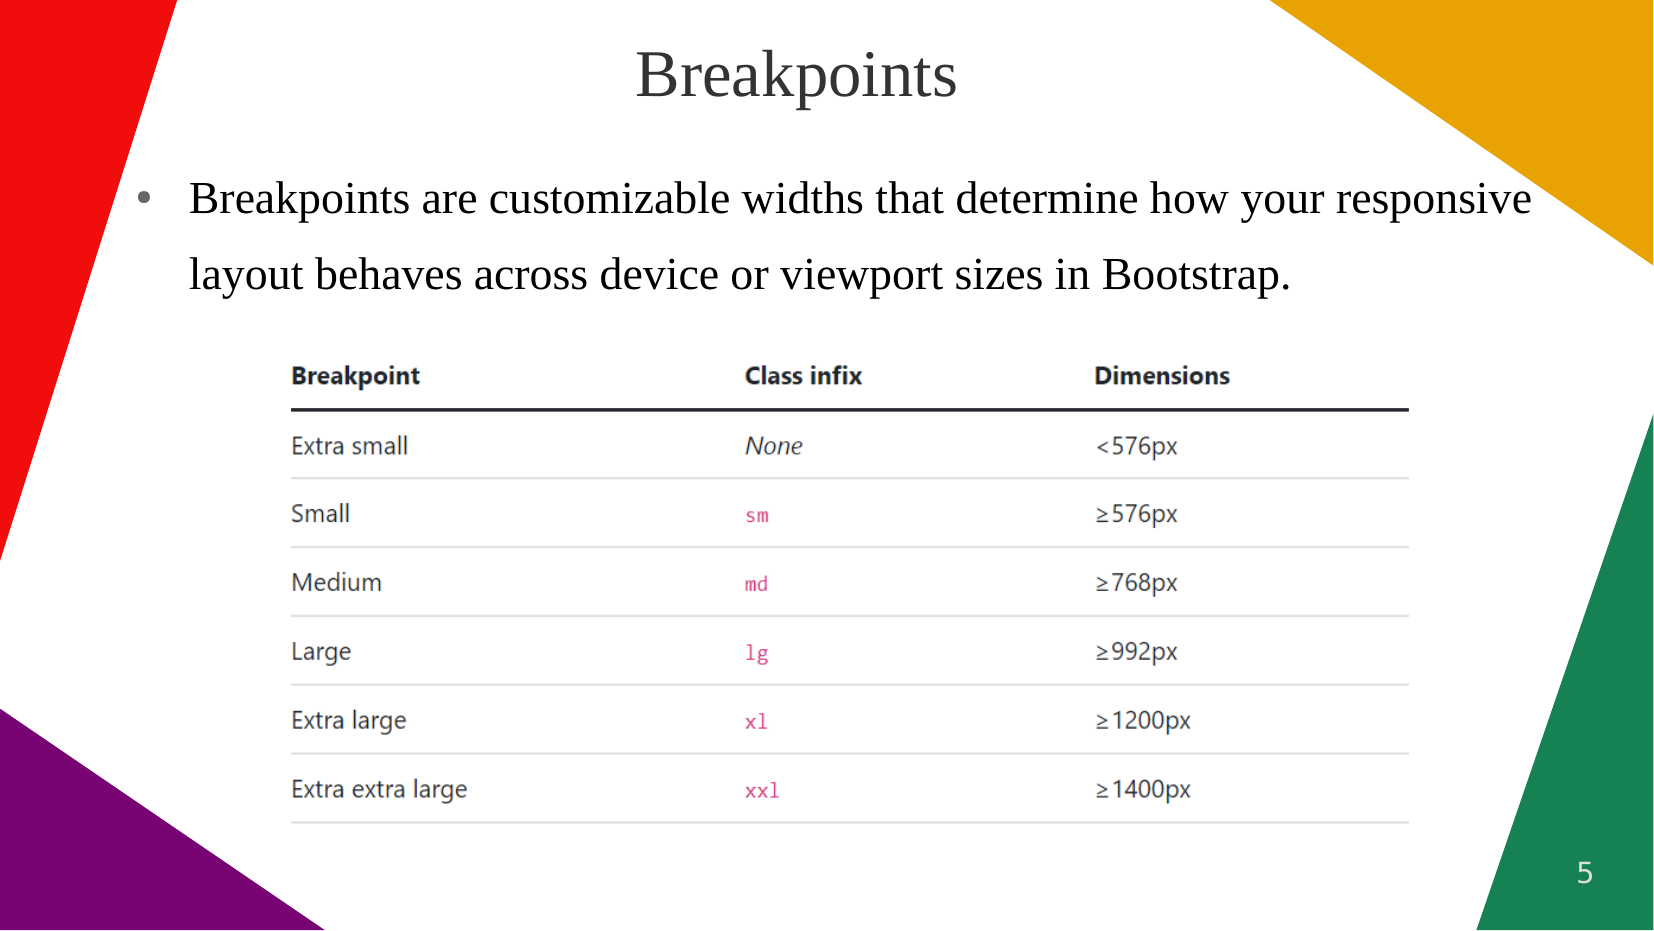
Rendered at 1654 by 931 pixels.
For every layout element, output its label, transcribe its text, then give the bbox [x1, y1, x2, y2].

title Breakpoints [88, 0, 1506, 148]
picture [265, 331, 1447, 857]
list Breakpoints are customizable widths that determine how your responsive layout behaves across device or viewport sizes in Bootstrap. [118, 147, 1536, 739]
